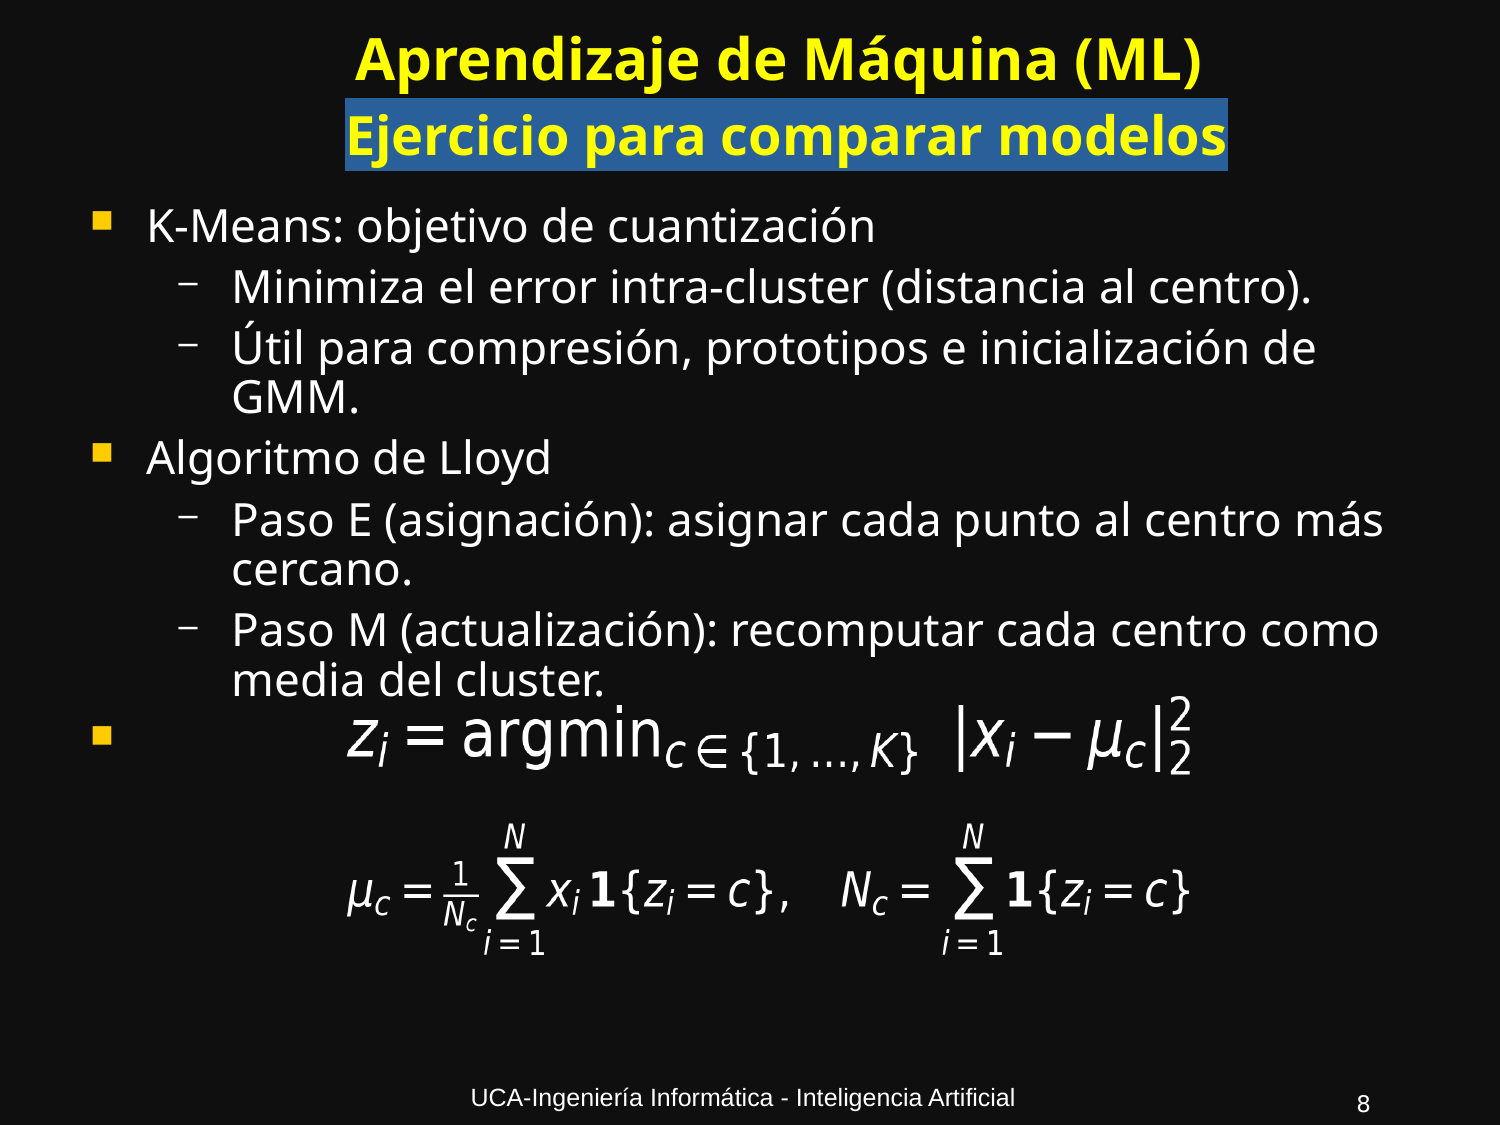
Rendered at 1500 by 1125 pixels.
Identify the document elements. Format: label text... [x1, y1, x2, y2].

picture [283, 684, 1253, 787]
title Aprendizaje de Máquina (ML) Ejercicio para comparar modelos [75, 38, 1463, 152]
picture [283, 806, 1253, 973]
text_box K-Means: objetivo de cuantización Minimiza el error intra-cluster (distancia al centro). Útil para compresión, prototipos e inicialización de GMM. Algoritmo de Lloyd Paso E (asignación): asignar cada punto al centro más cercano. Paso M (actualización): recomputar cada centro como media del cluster. [75, 195, 1426, 1051]
